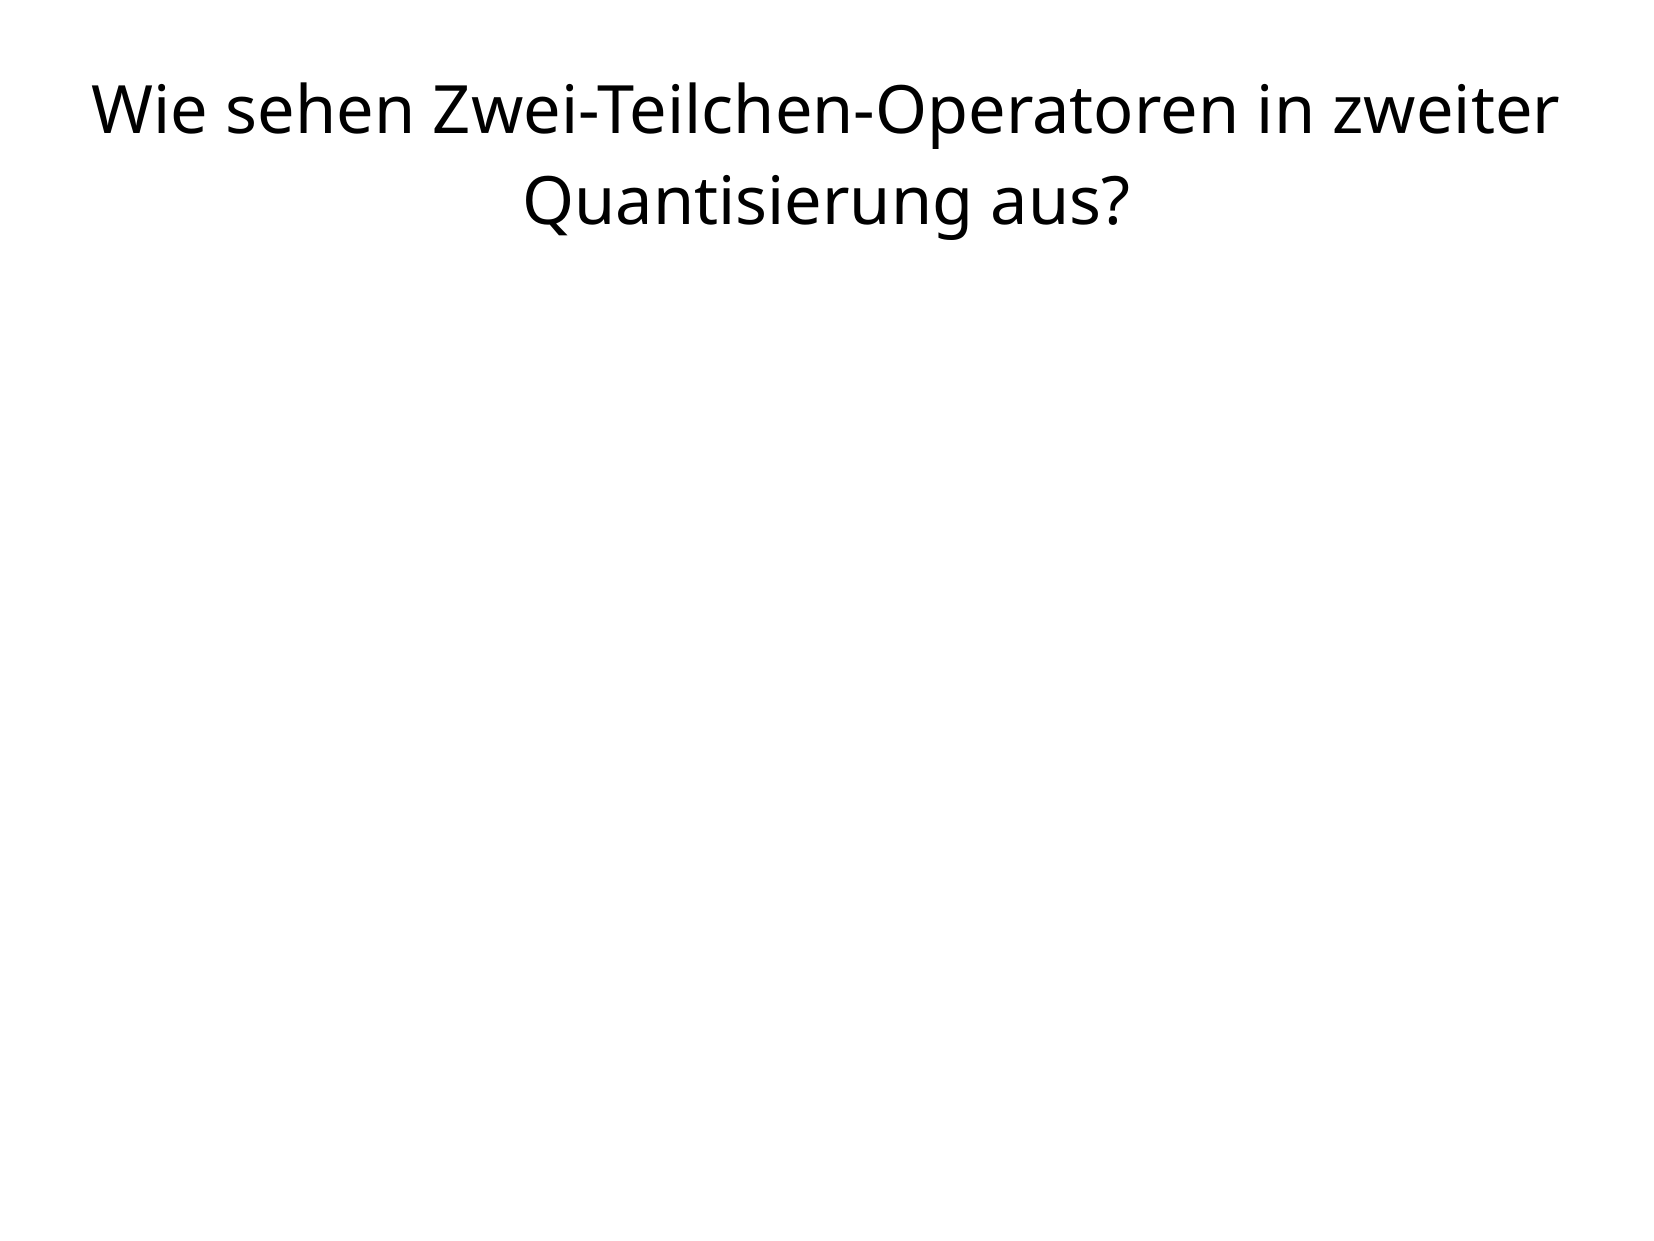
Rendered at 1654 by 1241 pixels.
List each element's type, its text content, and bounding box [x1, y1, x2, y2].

title Wie sehen Zwei-Teilchen-Operatoren in zweiter Quantisierung aus? [82, 49, 1571, 257]
